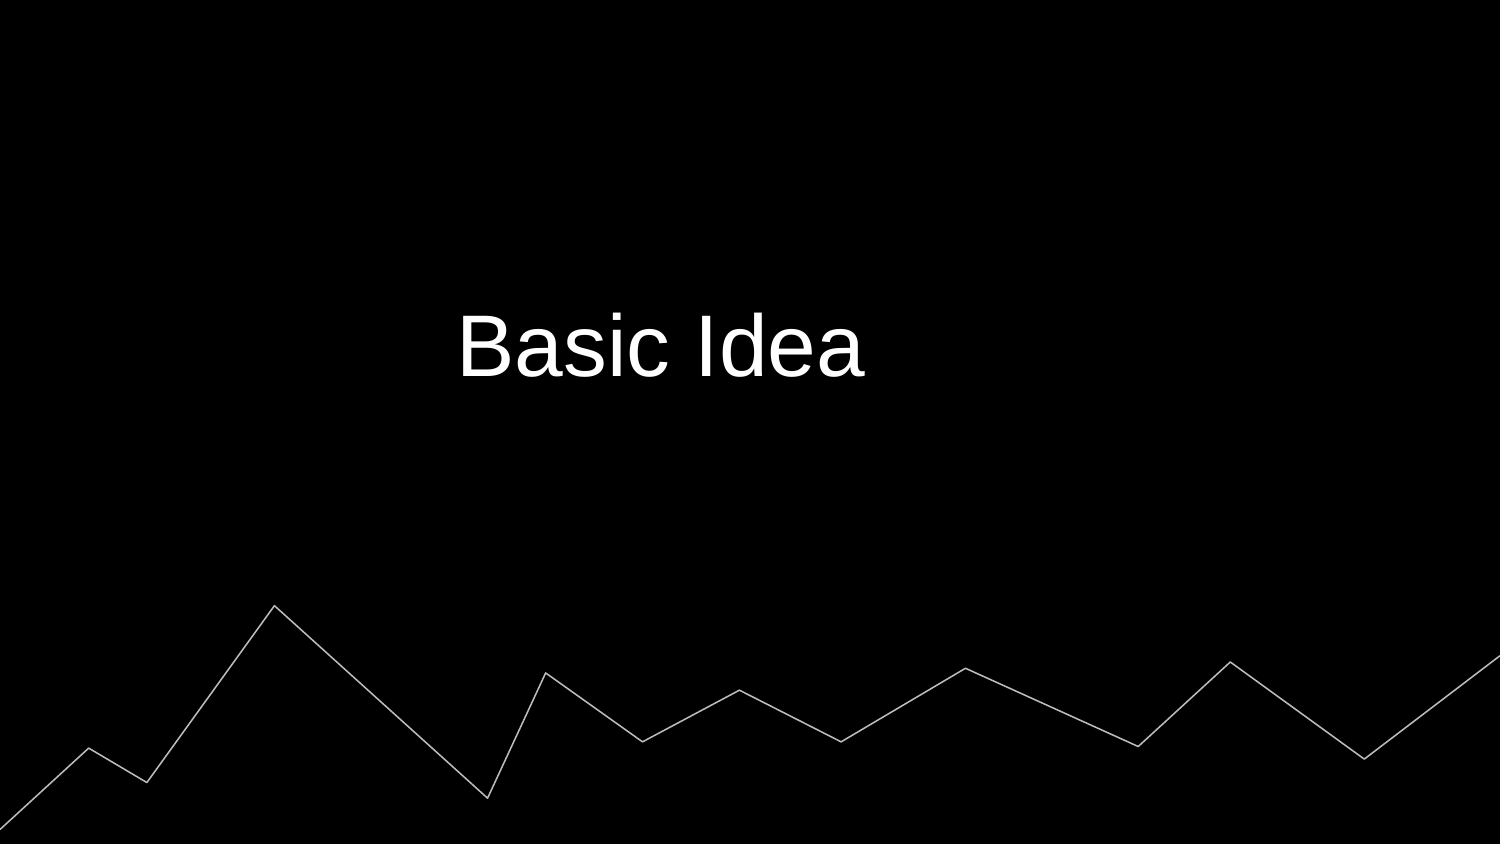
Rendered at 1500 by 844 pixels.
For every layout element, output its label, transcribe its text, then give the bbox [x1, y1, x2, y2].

title Basic Idea [96, 138, 1226, 411]
